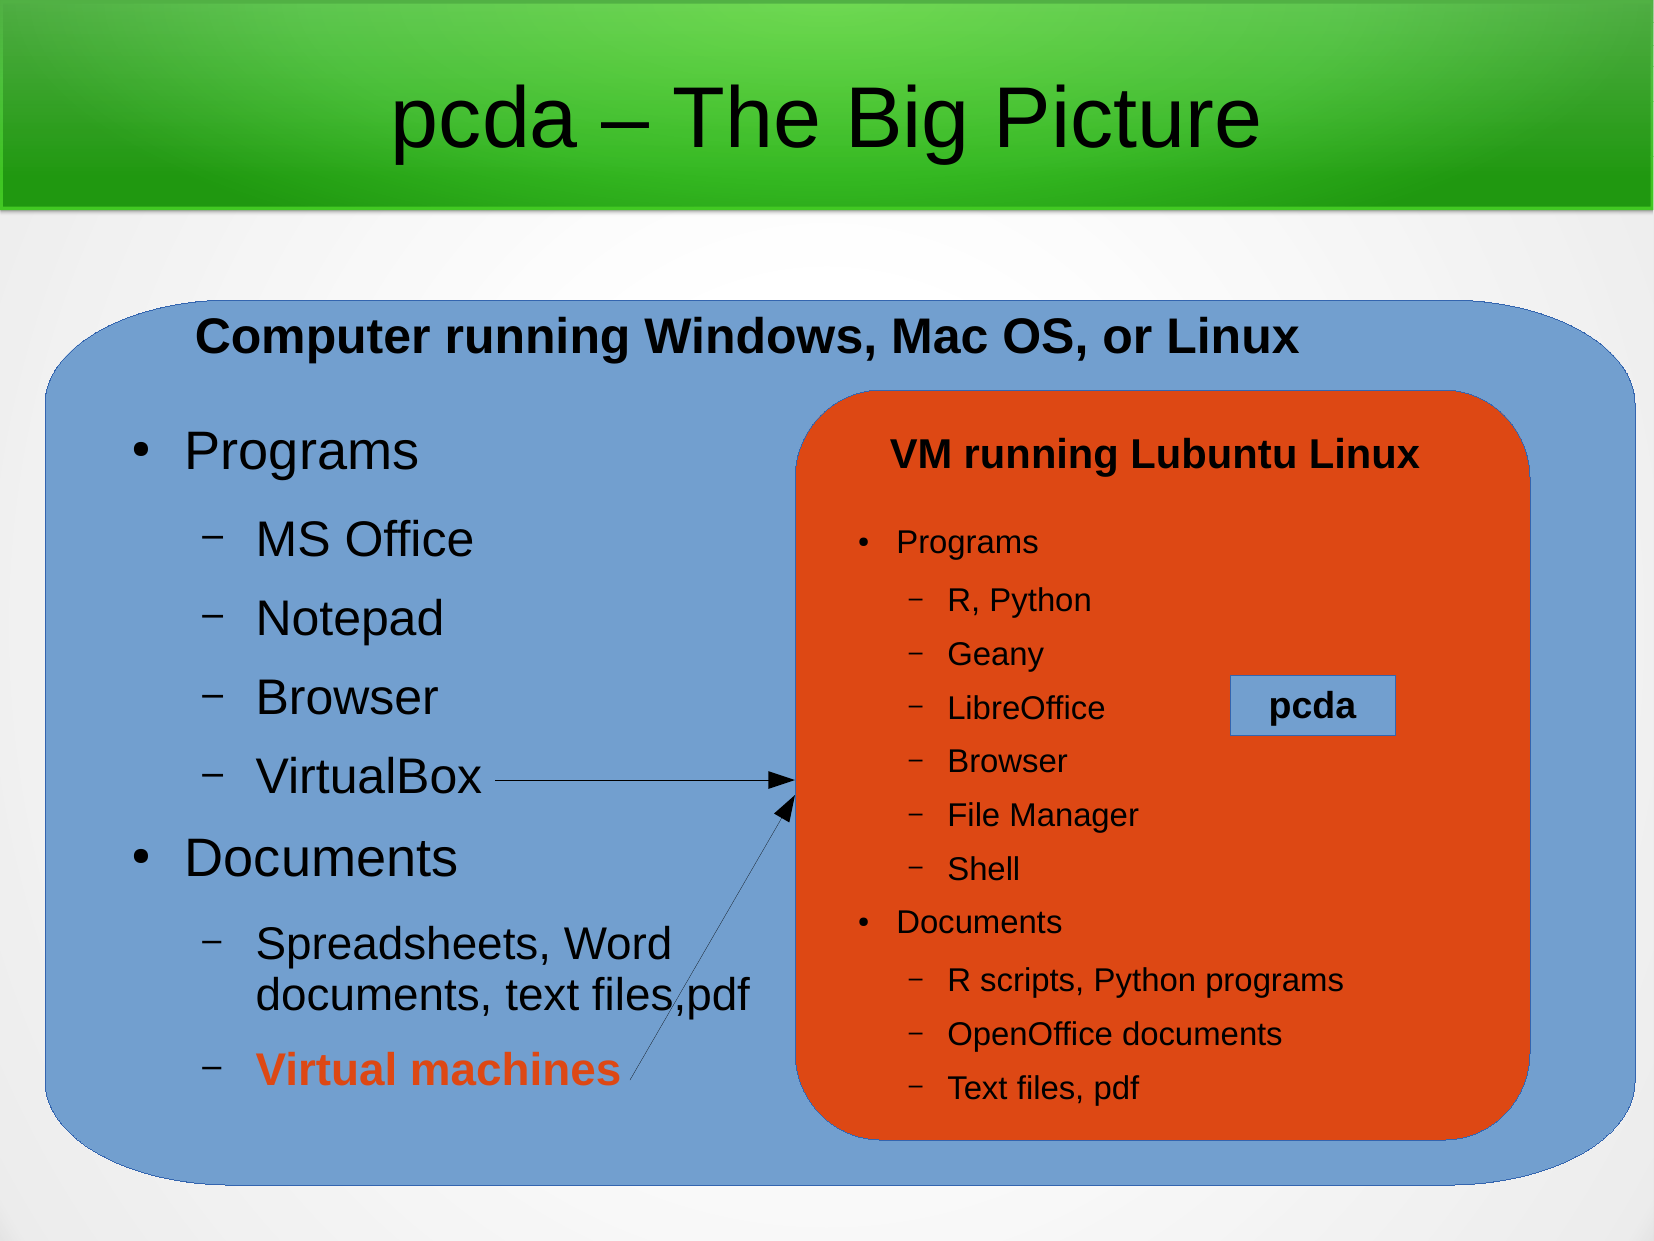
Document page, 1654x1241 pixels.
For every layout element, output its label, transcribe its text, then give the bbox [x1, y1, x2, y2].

text_box pcda [1230, 675, 1396, 736]
text_box VM running Lubuntu Linux [870, 423, 1441, 486]
text_box [45, 304, 1636, 1186]
title pcda – The Big Picture [82, 47, 1571, 189]
list Programs R, Python Geany LibreOffice Browser File Manager Shell Documents R scripts, Python programs OpenOffice documents Text files, pdf [845, 524, 1411, 1111]
list Programs MS Office Notepad Browser VirtualBox Documents Spreadsheets, Word documents, text files,pdf Virtual machines [113, 420, 841, 1141]
text_box Computer running Windows, Mac OS, or Linux [180, 300, 1654, 372]
